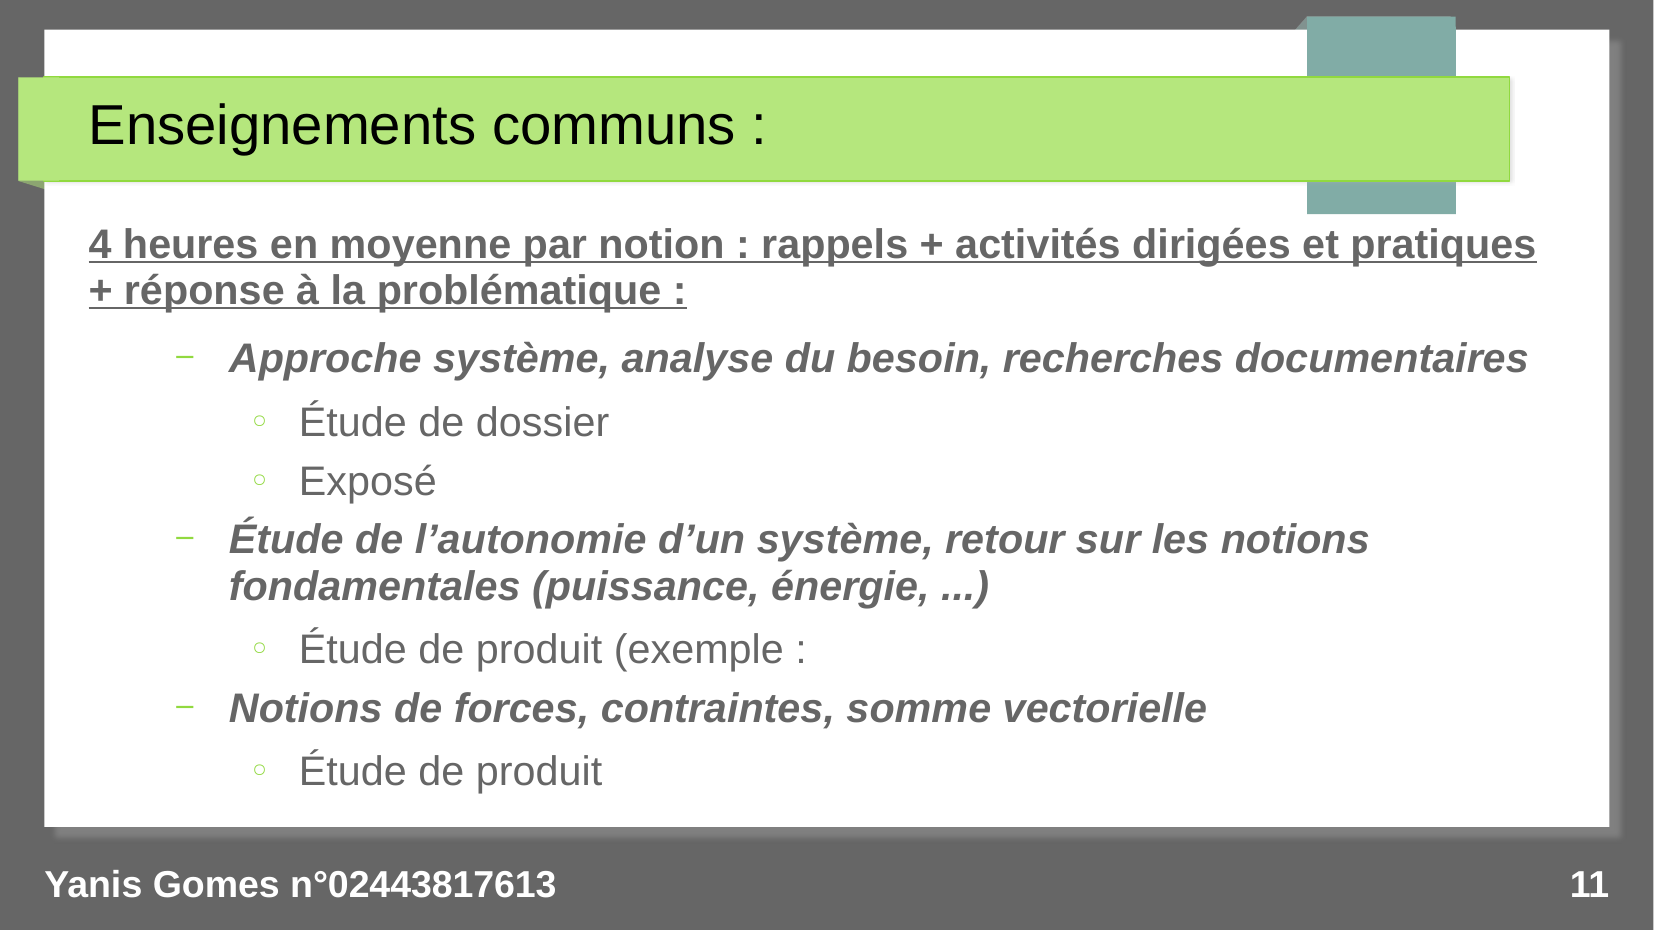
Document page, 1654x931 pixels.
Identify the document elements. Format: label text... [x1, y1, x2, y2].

title Enseignements communs : [88, 73, 1506, 178]
text_box Yanis Gomes n°02443817613 [29, 856, 680, 916]
list 4 heures en moyenne par notion : rappels + activités dirigées et pratiques + réponse à la problématique : Approche système, analyse du besoin, recherches documentaires Étude de dossier Exposé Étude de l’autonomie d’un système, retour sur les notions fondamentales (puissance, énergie, ...) Étude de produit (exemple : Notions de forces, contraintes, somme vectorielle Étude de produit [88, 221, 1565, 798]
text_box <numéro> [974, 856, 1625, 916]
